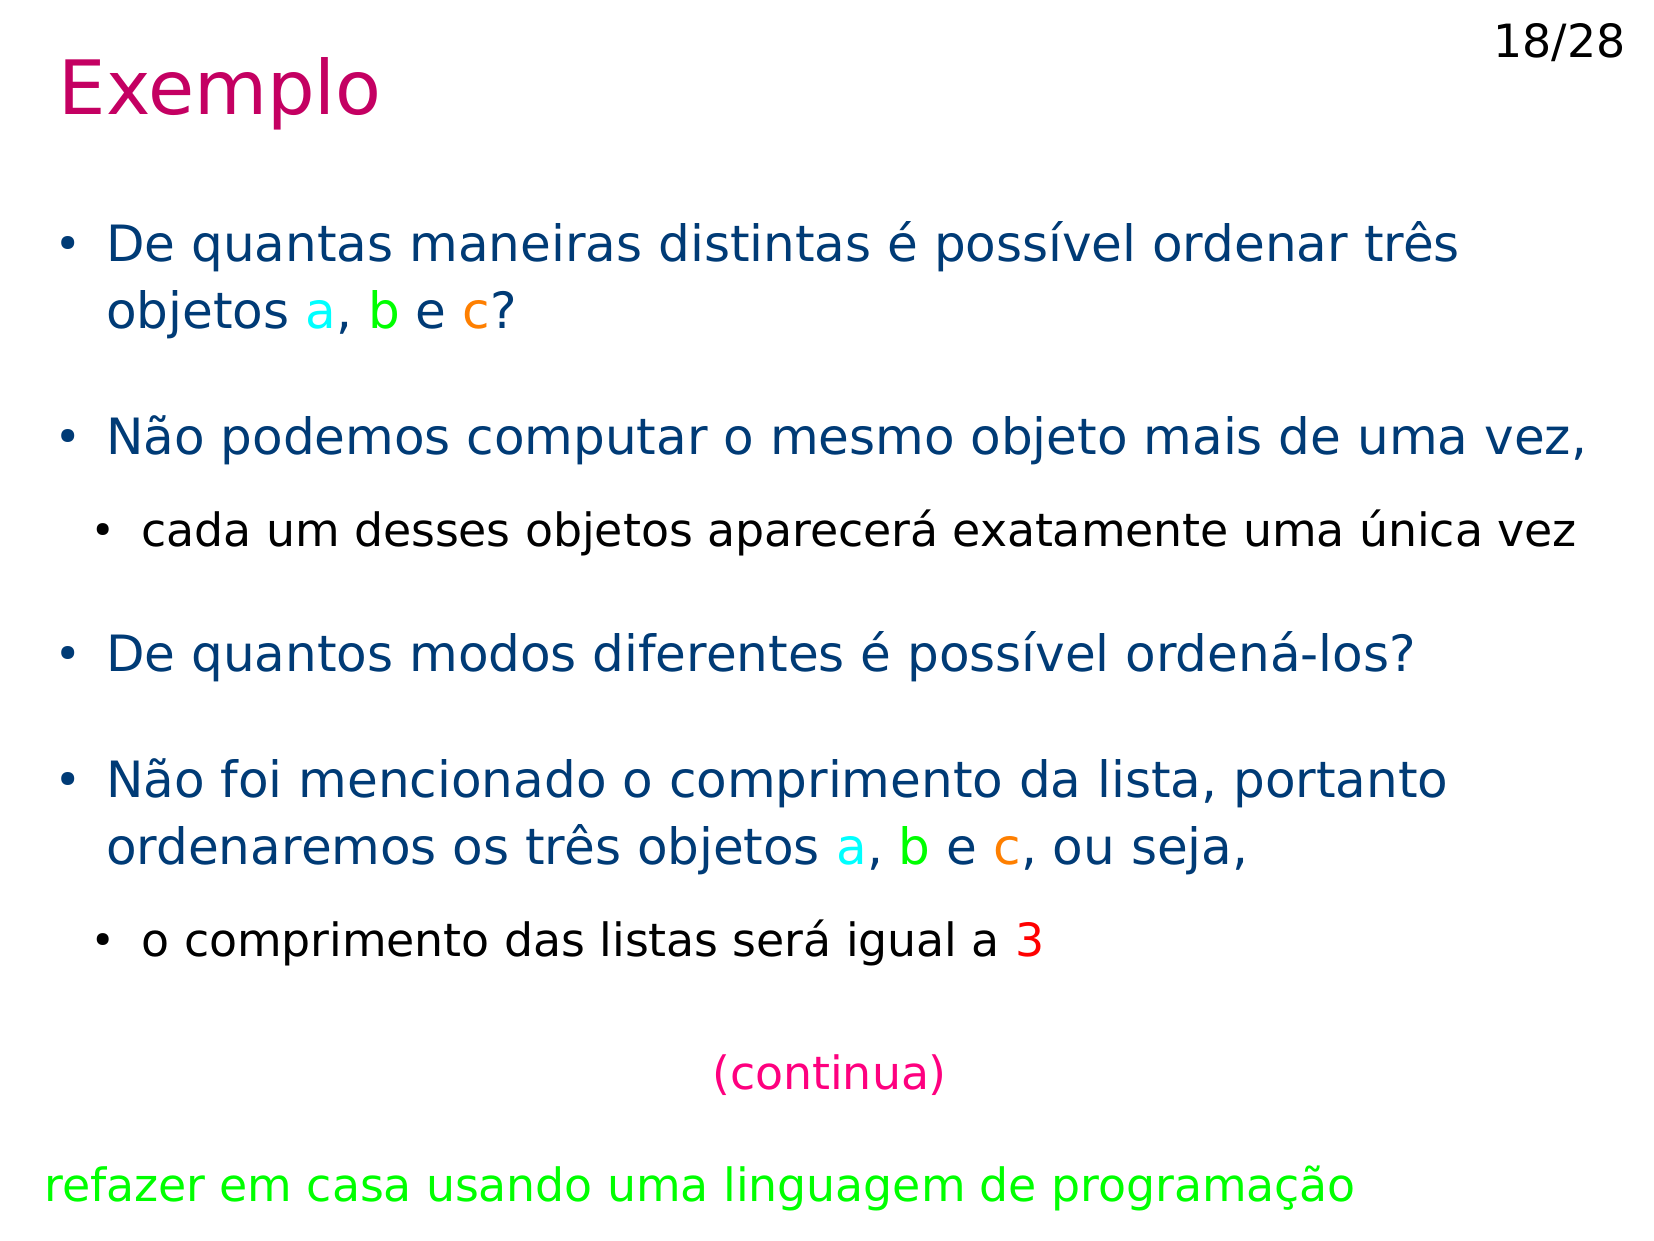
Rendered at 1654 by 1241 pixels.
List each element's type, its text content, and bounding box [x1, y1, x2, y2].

title Exemplo [59, 29, 1625, 148]
text_box refazer em casa usando uma linguagem de programação [29, 1151, 1654, 1241]
text_box (continua) [572, 1039, 1087, 1134]
list De quantas maneiras distintas é possível ordenar três objetos a, b e c? Não podemos computar o mesmo objeto mais de uma vez, cada um desses objetos aparecerá exatamente uma única vez De quantos modos diferentes é possível ordená-los? Não foi mencionado o comprimento da lista, portanto ordenaremos os três objetos a, b e c, ou seja, o comprimento das listas será igual a 3 [59, 206, 1625, 1151]
